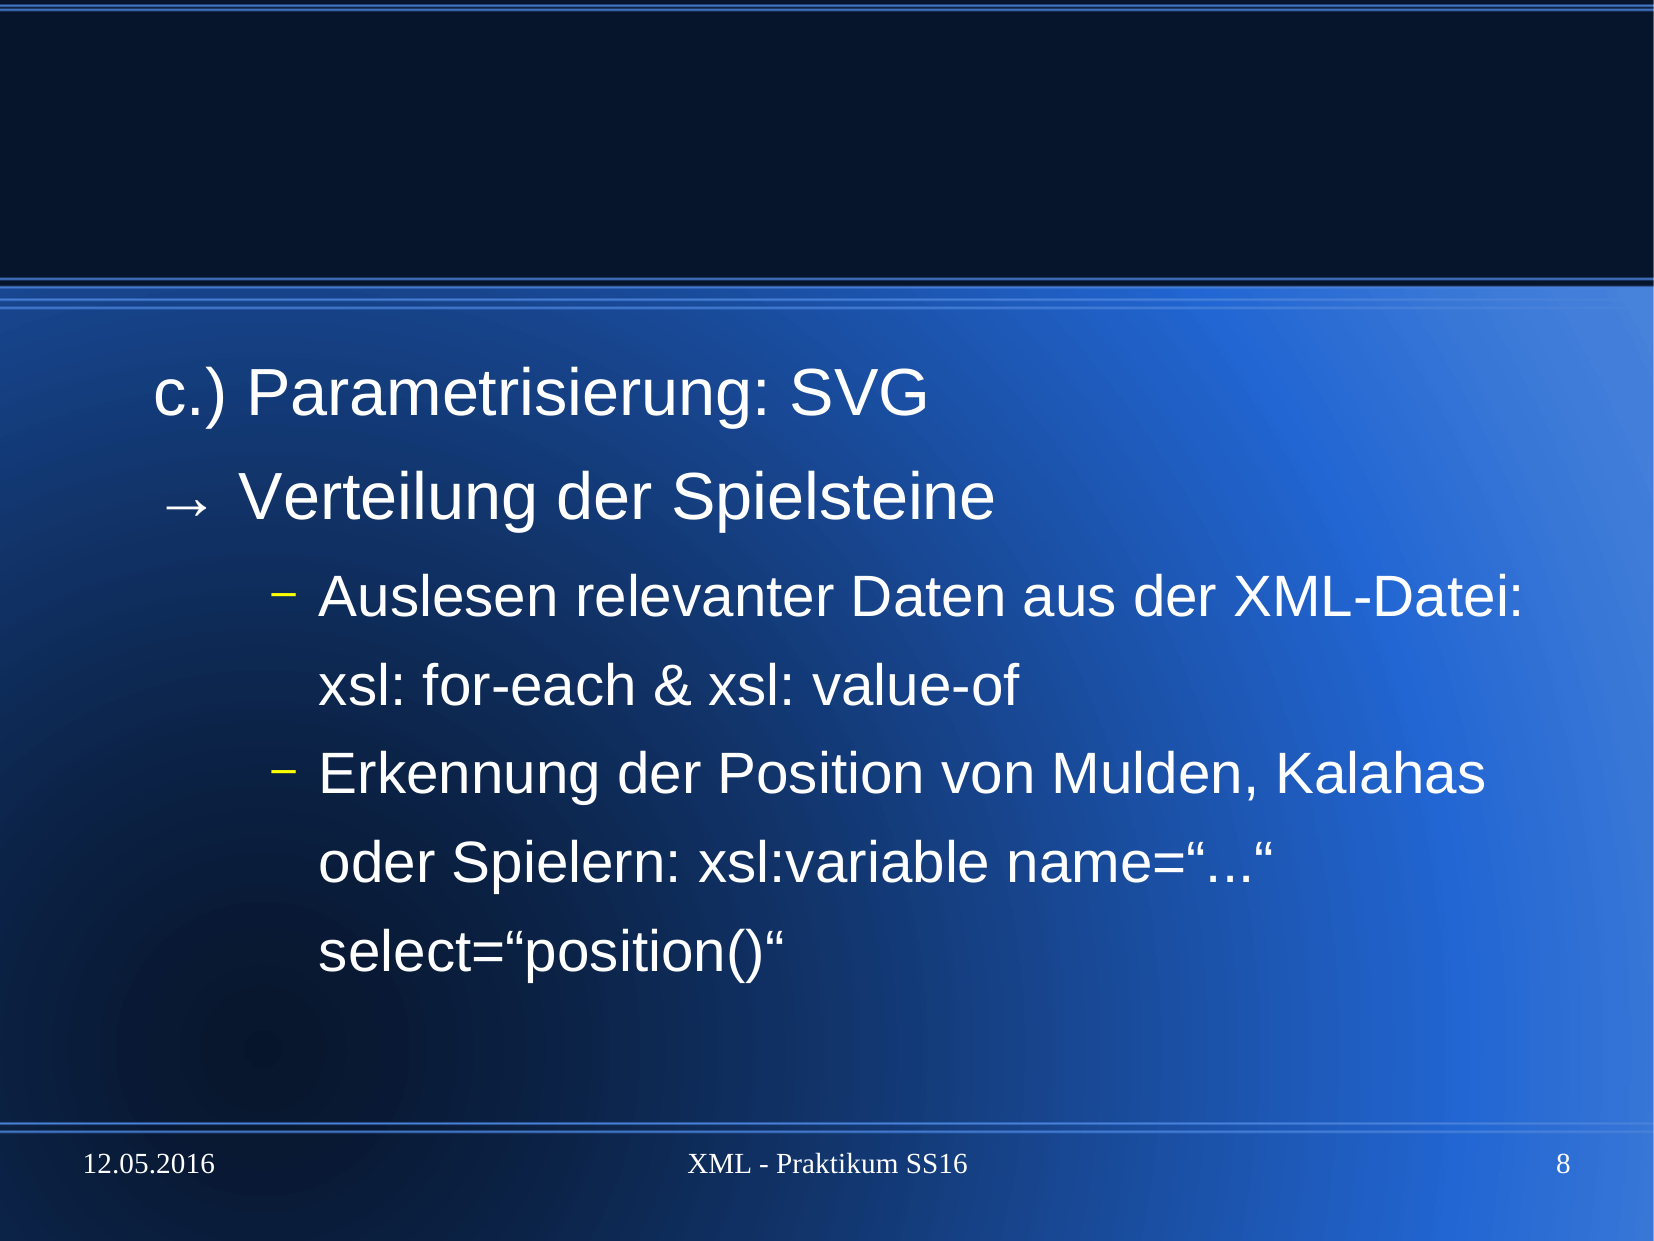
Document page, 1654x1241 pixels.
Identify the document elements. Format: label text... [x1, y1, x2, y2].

picture [0, 0, 1654, 1241]
list c.) Parametrisierung: SVG → Verteilung der Spielsteine Auslesen relevanter Daten aus der XML-Datei: xsl: for-each & xsl: value-of Erkennung der Position von Mulden, Kalahas oder Spielern: xsl:variable name=“...“ select=“position()“ [82, 355, 1571, 1186]
